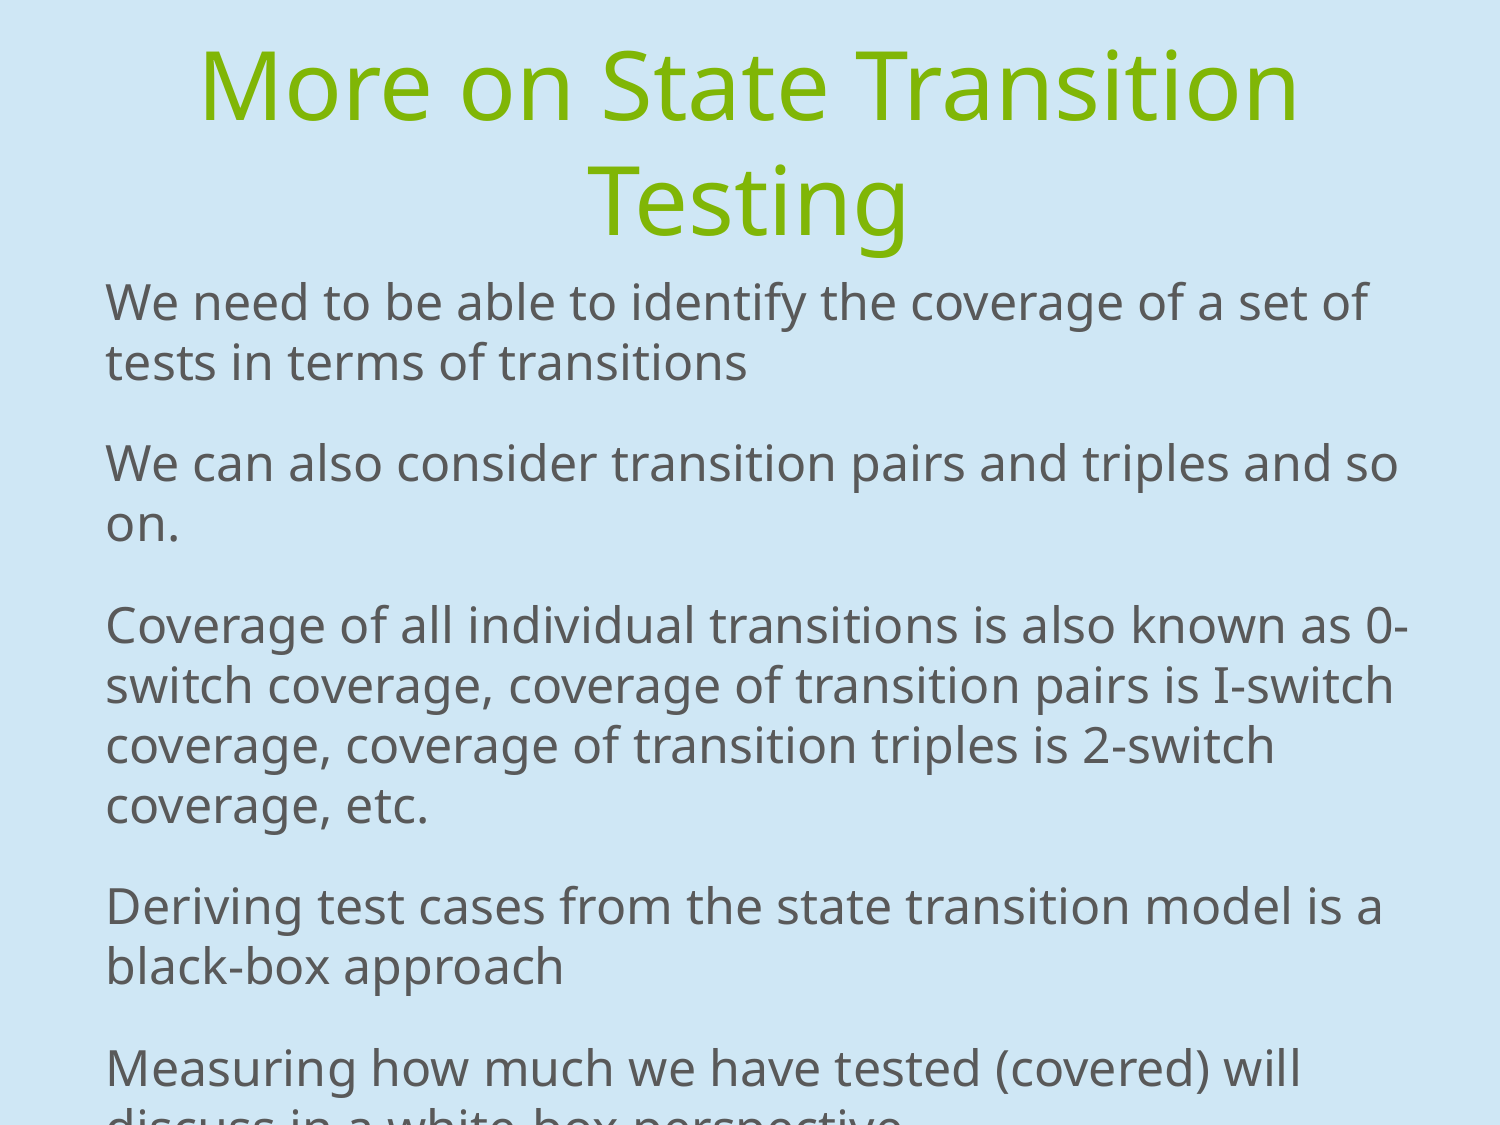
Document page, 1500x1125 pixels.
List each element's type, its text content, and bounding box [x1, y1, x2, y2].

title More on State Transition Testing [90, 17, 1410, 237]
list We need to be able to identify the coverage of a set of tests in terms of transitions We can also consider transition pairs and triples and so on. Coverage of all individual transitions is also known as 0-switch coverage, coverage of transition pairs is I-switch coverage, coverage of transition triples is 2-switch coverage, etc. Deriving test cases from the state transition model is a black-box approach Measuring how much we have tested (covered) will discuss in a white-box perspective However, state transition testing is regarded as a black-box technique [33, 262, 1470, 1089]
